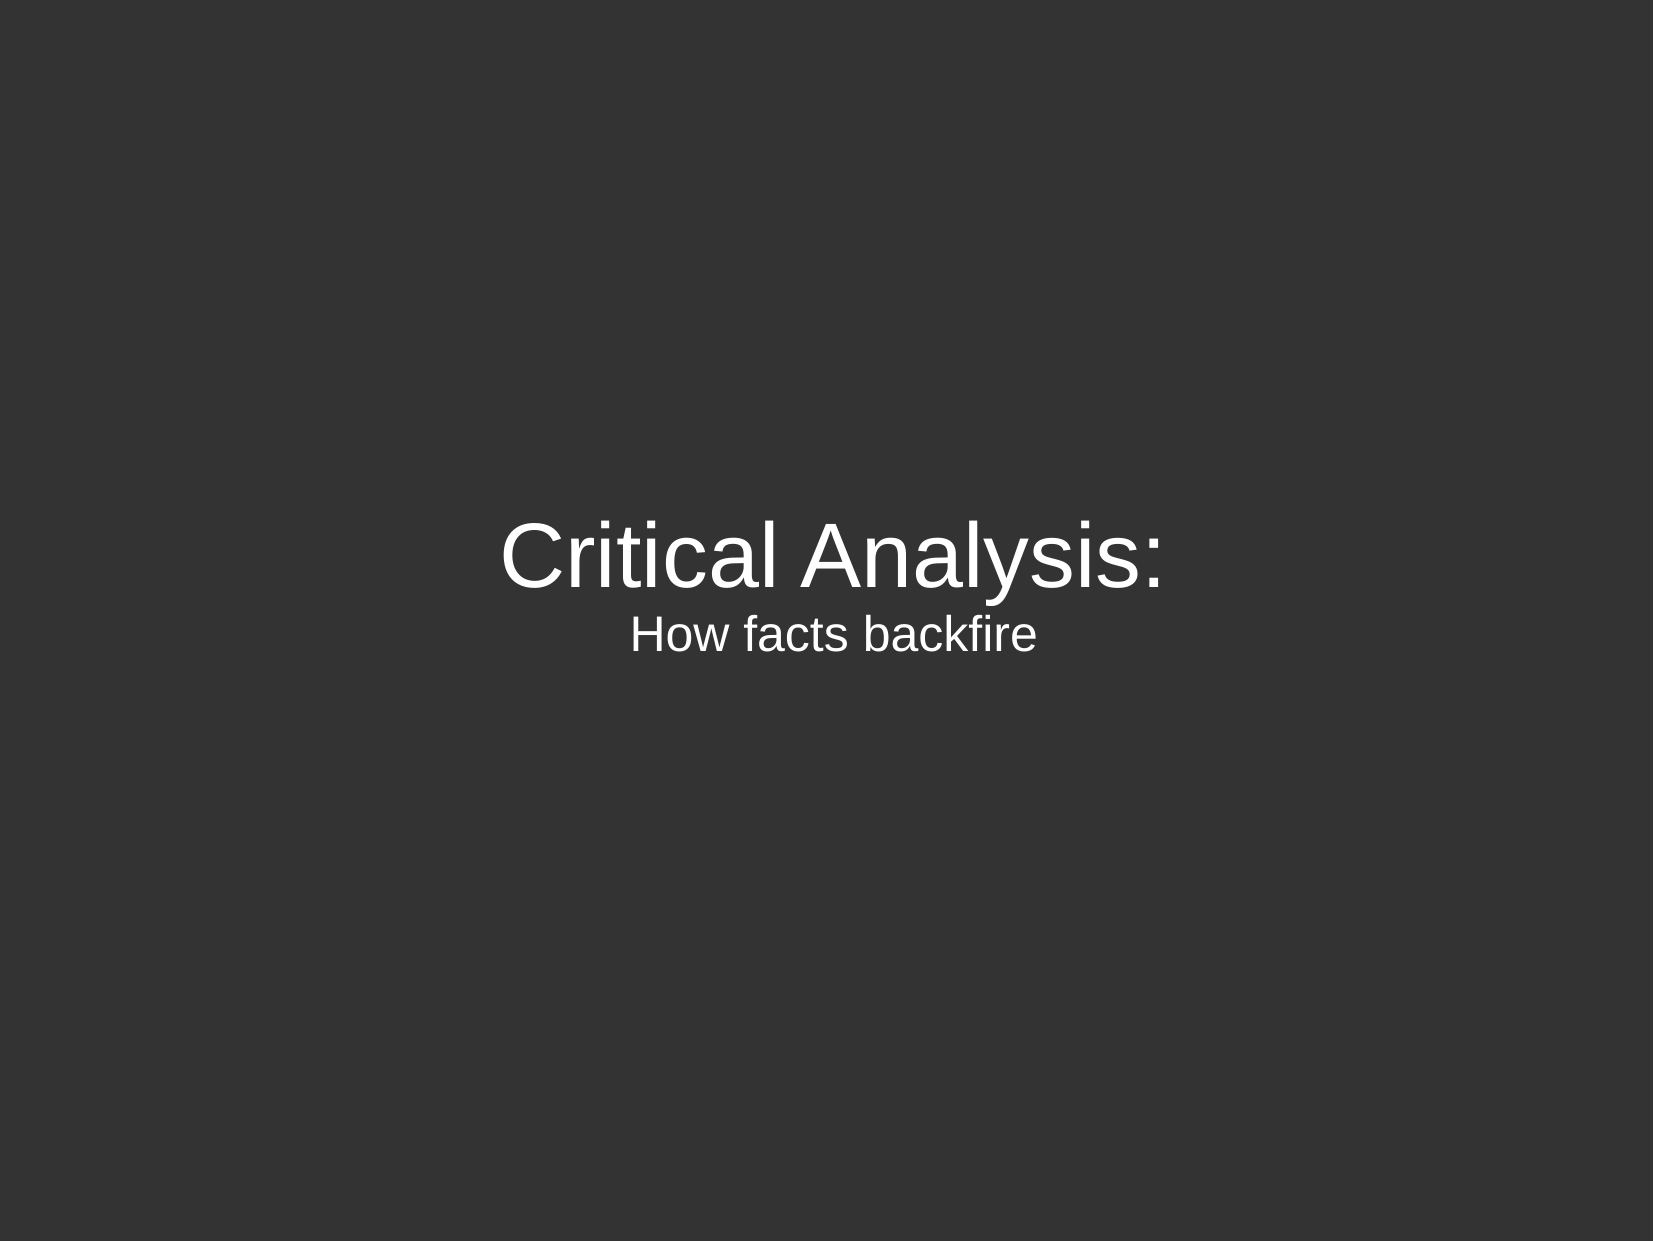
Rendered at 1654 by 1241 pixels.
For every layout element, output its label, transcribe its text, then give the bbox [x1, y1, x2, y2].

title Critical Analysis: How facts backfire [90, 504, 1578, 766]
